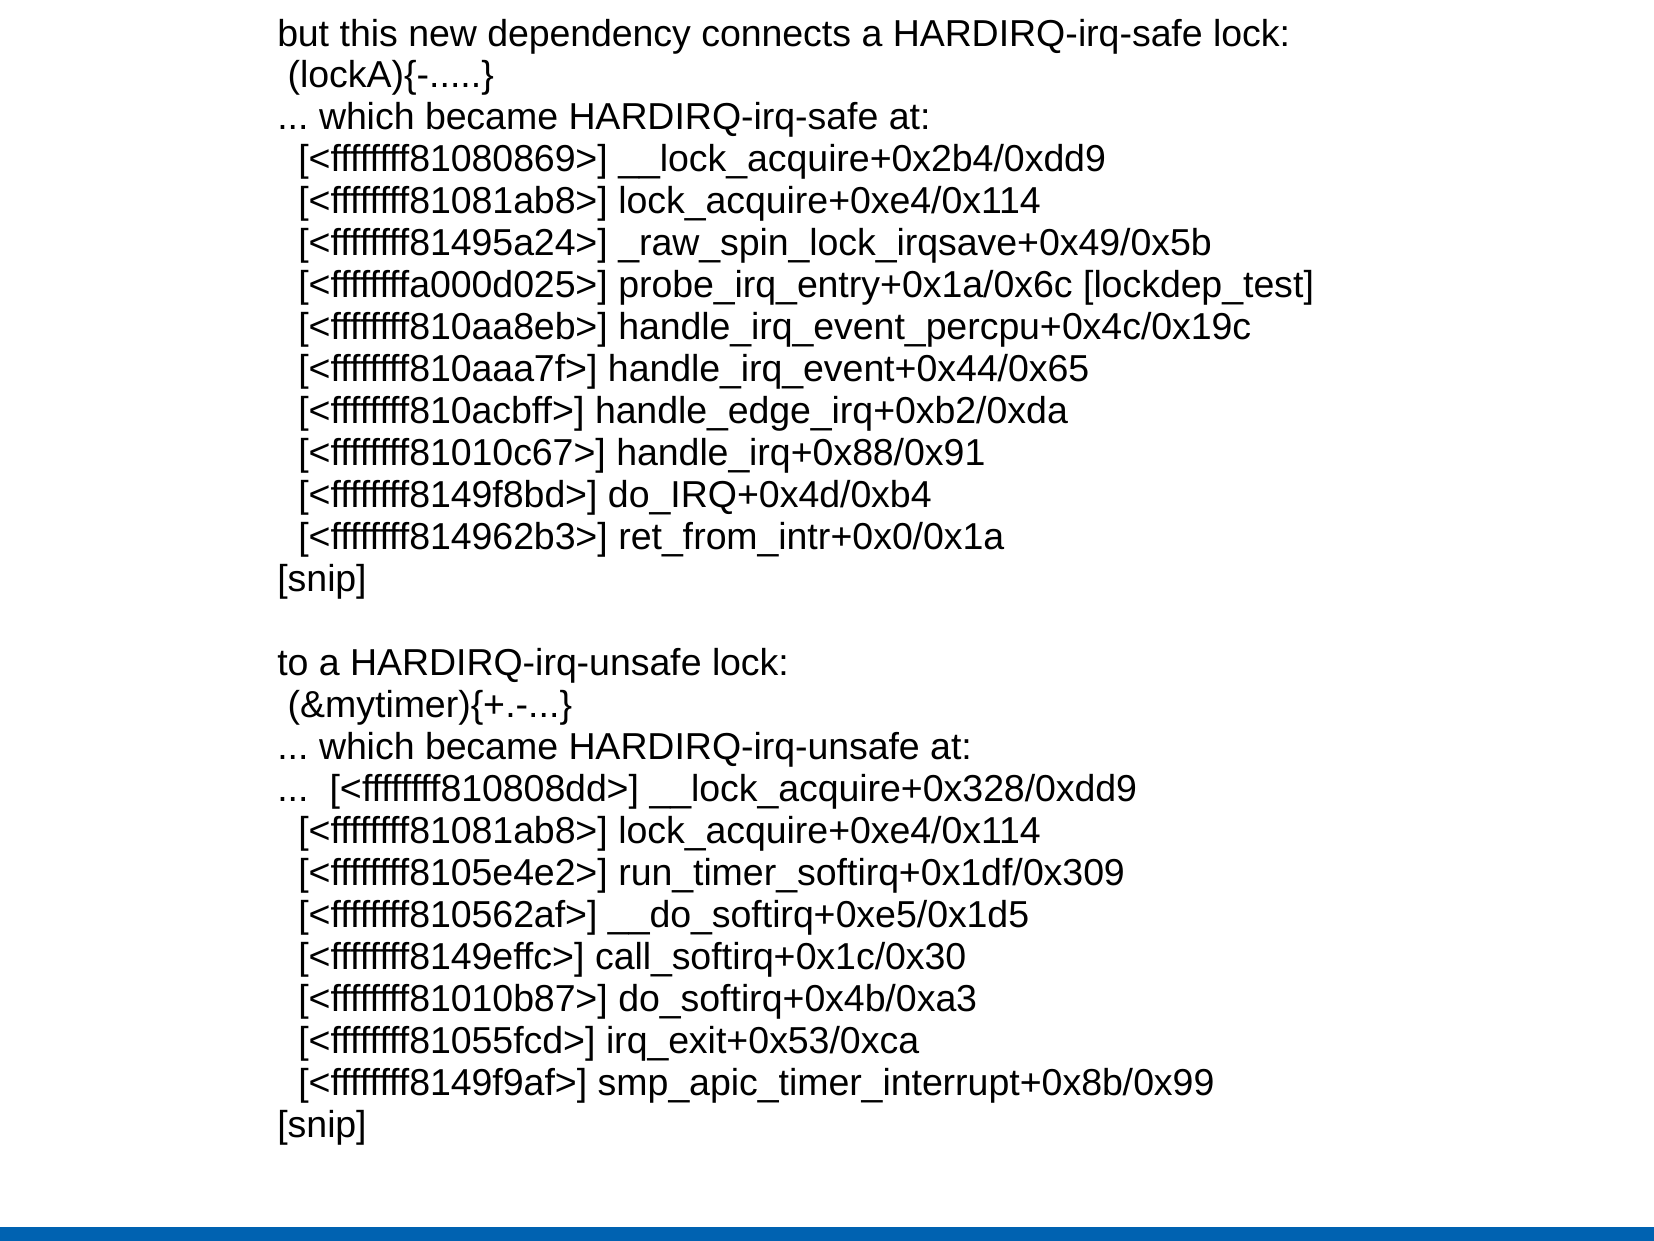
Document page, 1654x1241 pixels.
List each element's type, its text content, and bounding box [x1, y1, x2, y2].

text_box but this new dependency connects a HARDIRQ-irq-safe lock: (lockA){-.....} ... which became HARDIRQ-irq-safe at: [<ffffffff81080869>] __lock_acquire+0x2b4/0xdd9 [<ffffffff81081ab8>] lock_acquire+0xe4/0x114 [<ffffffff81495a24>] _raw_spin_lock_irqsave+0x49/0x5b [<ffffffffa000d025>] probe_irq_entry+0x1a/0x6c [lockdep_test] [<ffffffff810aa8eb>] handle_irq_event_percpu+0x4c/0x19c [<ffffffff810aaa7f>] handle_irq_event+0x44/0x65 [<ffffffff810acbff>] handle_edge_irq+0xb2/0xda [<ffffffff81010c67>] handle_irq+0x88/0x91 [<ffffffff8149f8bd>] do_IRQ+0x4d/0xb4 [<ffffffff814962b3>] ret_from_intr+0x0/0x1a [snip] to a HARDIRQ-irq-unsafe lock: (&mytimer){+.-...} ... which became HARDIRQ-irq-unsafe at: ... [<ffffffff810808dd>] __lock_acquire+0x328/0xdd9 [<ffffffff81081ab8>] lock_acquire+0xe4/0x114 [<ffffffff8105e4e2>] run_timer_softirq+0x1df/0x309 [<ffffffff810562af>] __do_softirq+0xe5/0x1d5 [<ffffffff8149effc>] call_softirq+0x1c/0x30 [<ffffffff81010b87>] do_softirq+0x4b/0xa3 [<ffffffff81055fcd>] irq_exit+0x53/0xca [<ffffffff8149f9af>] smp_apic_timer_interrupt+0x8b/0x99 [snip] [262, 4, 1332, 1163]
